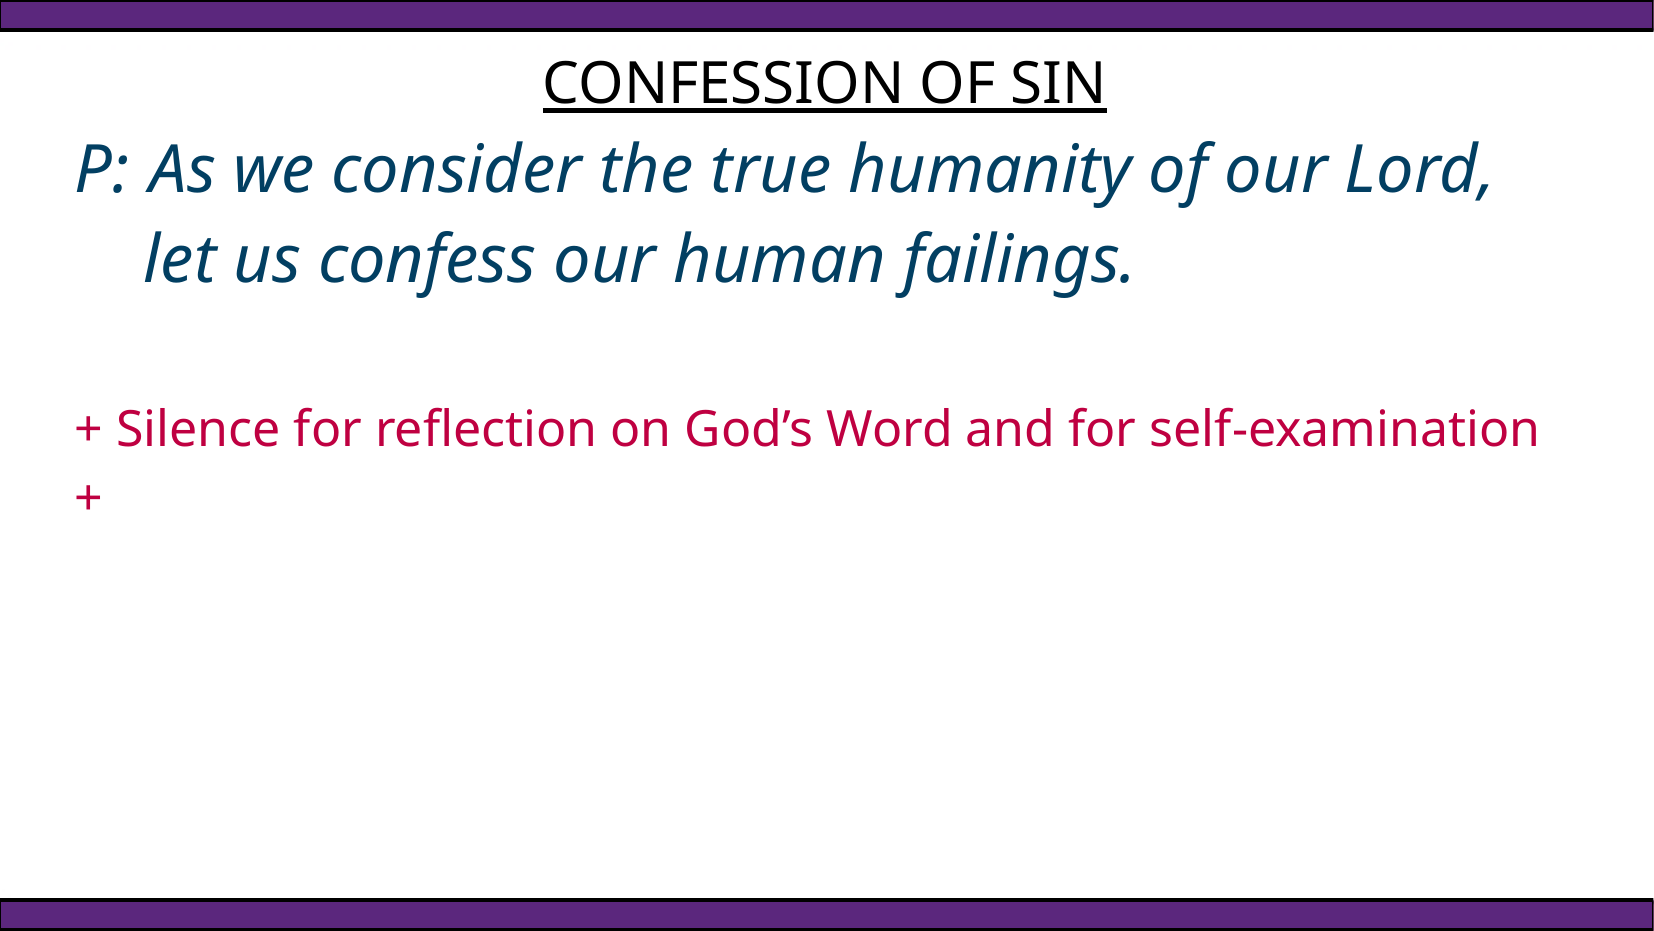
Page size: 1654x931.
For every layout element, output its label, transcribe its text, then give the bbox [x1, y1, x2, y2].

text_box [0, 900, 1654, 931]
text_box [0, 0, 1654, 31]
text_box CONFESSION OF SIN P: As we consider the true humanity of our Lord, let us confess our human failings. + Silence for reflection on God’s Word and for self-examination + [60, 34, 1591, 526]
picture [0, 31, 1654, 900]
